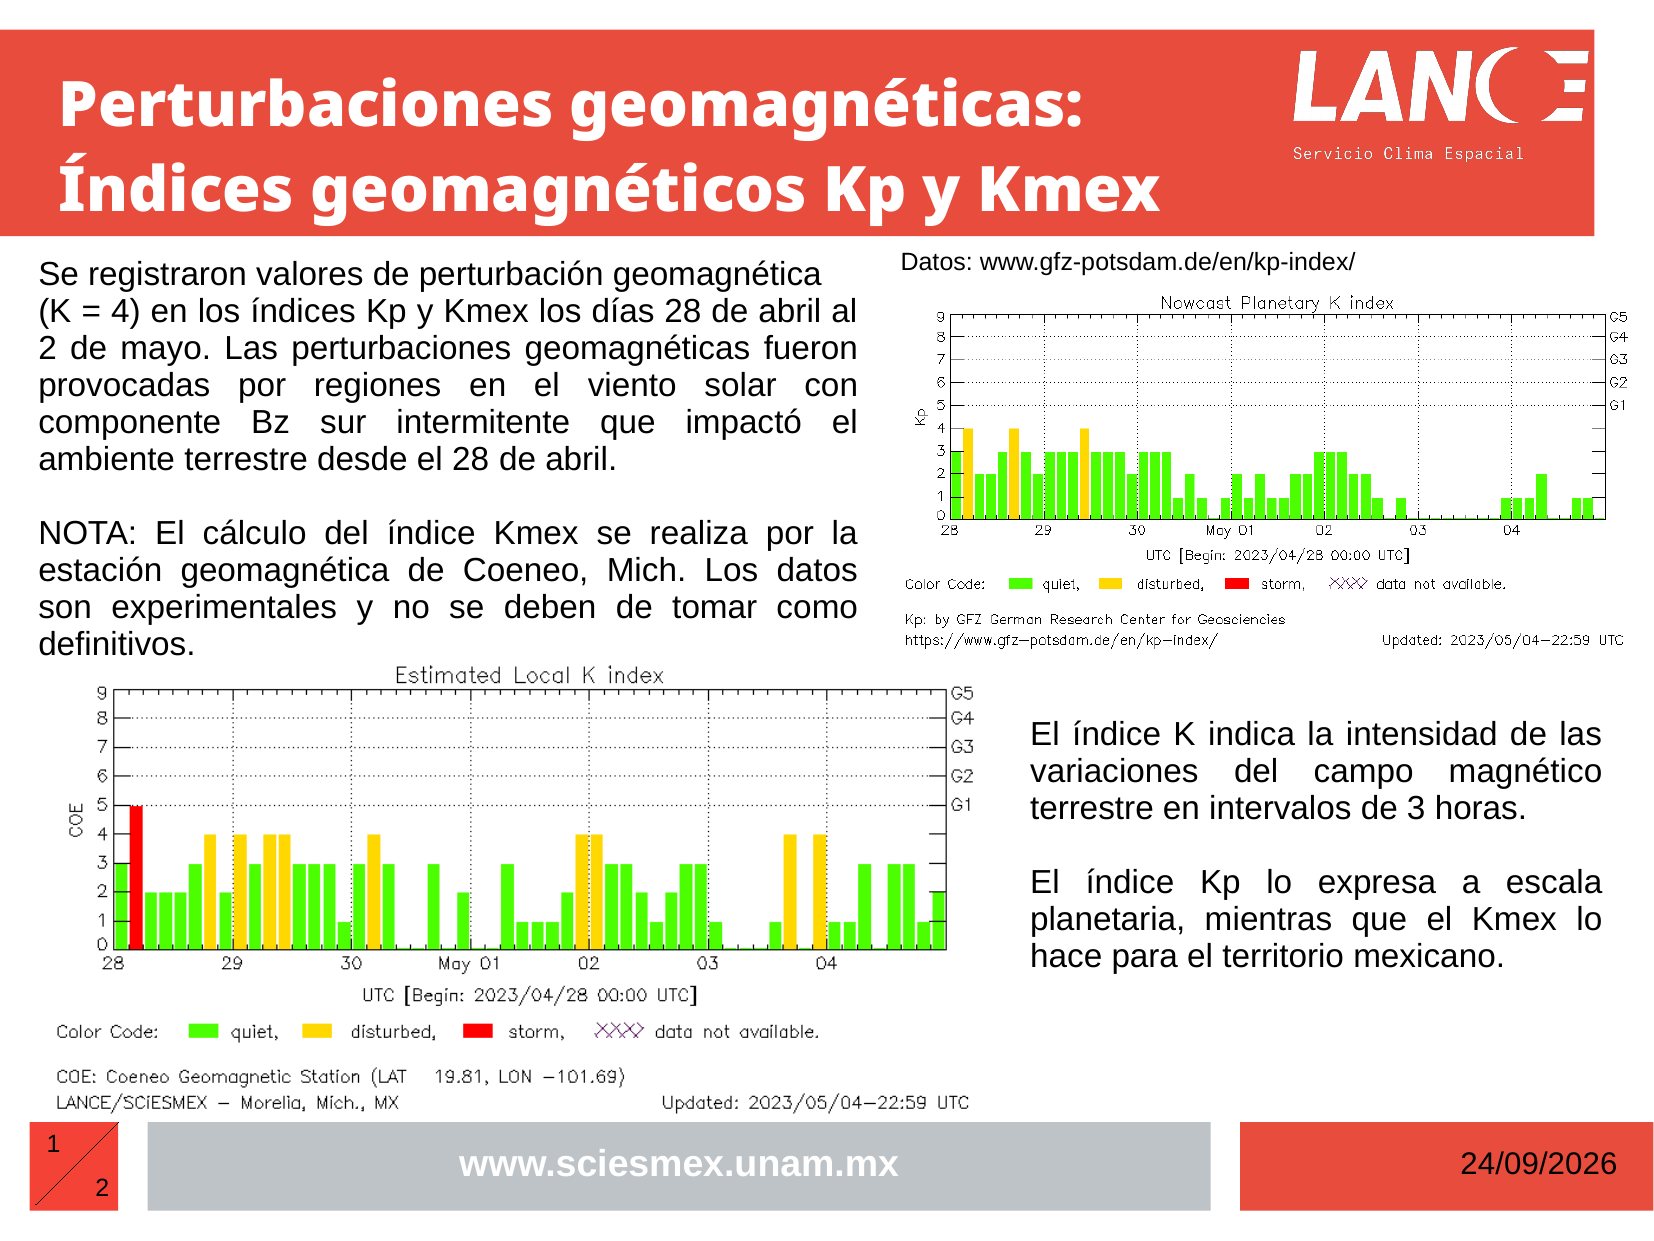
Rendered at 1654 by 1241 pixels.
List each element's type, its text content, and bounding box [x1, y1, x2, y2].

picture [1293, 47, 1589, 162]
text_box El índice K indica la intensidad de las variaciones del campo magnético terrestre en intervalos de 3 horas. El índice Kp lo expresa a escala planetaria, mientras que el Kmex lo hace para el territorio mexicano. [1015, 707, 1619, 1052]
text_box Se registraron valores de perturbación geomagnética (K = 4) en los índices Kp y Kmex los días 28 de abril al 2 de mayo. Las perturbaciones geomagnéticas fueron provocadas por regiones en el viento solar con componente Bz sur intermitente que impactó el ambiente terrestre desde el 28 de abril. NOTA: El cálculo del índice Kmex se realiza por la estación geomagnética de Coeneo, Mich. Los datos son experimentales y no se deben de tomar como definitivos. [23, 248, 875, 708]
text_box 2 [35, 1151, 125, 1209]
title Perturbaciones geomagnéticas: Índices geomagnéticos Kp y Kmex [59, 59, 1312, 207]
text_box www.sciesmex.unam.mx [153, 1122, 1205, 1205]
picture [47, 277, 1642, 1116]
text_box Datos: www.gfz-potsdam.de/en/kp-index/ [885, 240, 1654, 284]
text_box 04/05/2023 [1424, 1122, 1654, 1205]
text_box <número> [31, 1122, 176, 1170]
